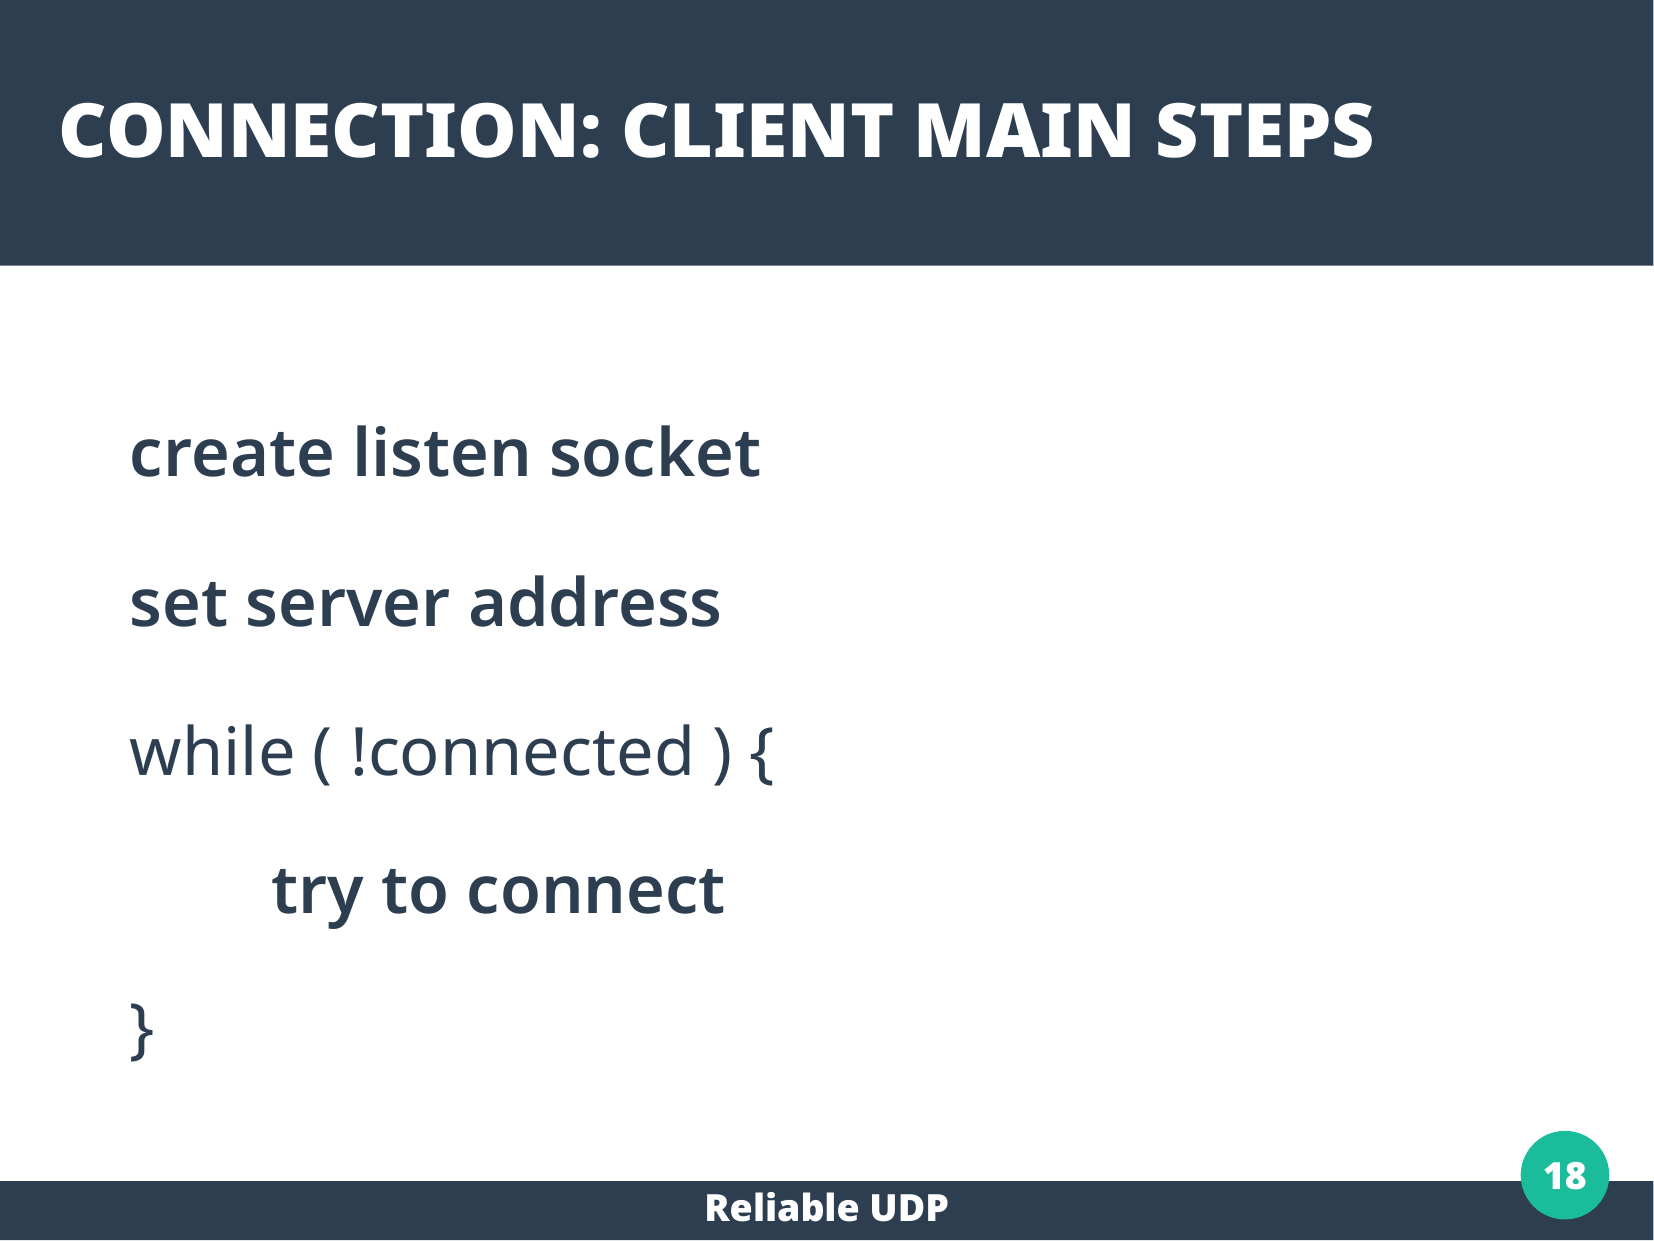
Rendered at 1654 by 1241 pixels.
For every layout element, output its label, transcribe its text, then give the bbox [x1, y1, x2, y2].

list create listen socket set server address while ( !connected ) { try to connect } [59, 324, 1595, 1152]
title CONNECTION: CLIENT MAIN STEPS [59, 49, 1595, 207]
